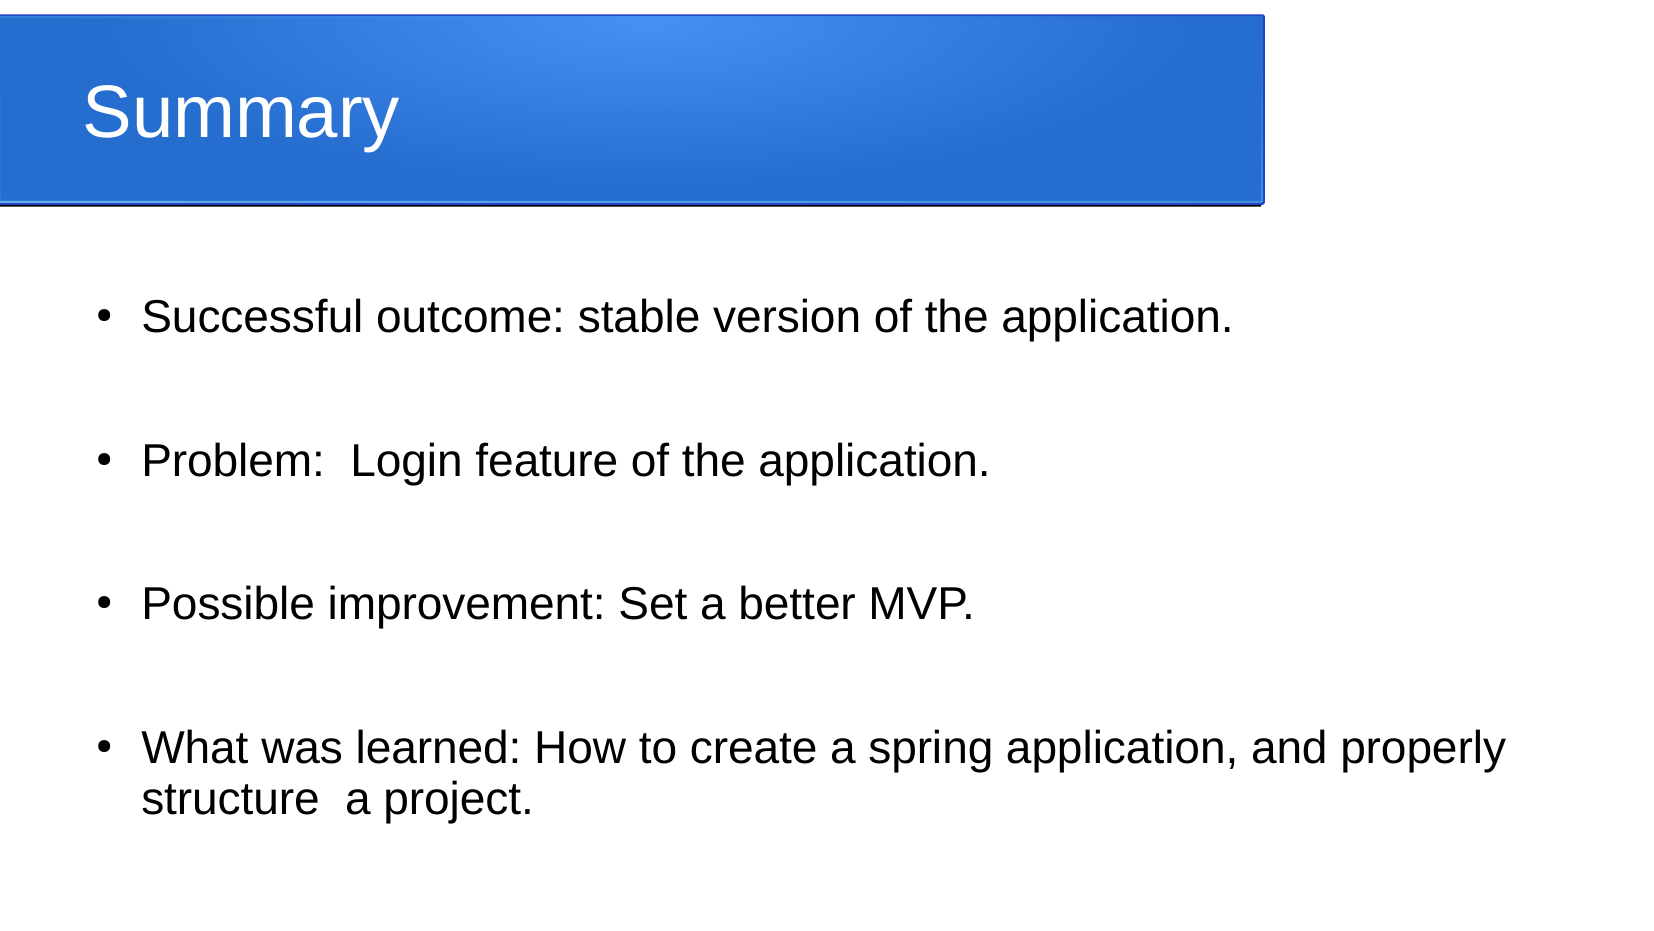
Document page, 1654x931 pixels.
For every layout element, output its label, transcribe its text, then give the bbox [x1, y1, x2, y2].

list Successful outcome: stable version of the application. Problem: Login feature of the application. Possible improvement: Set a better MVP. What was learned: How to create a spring application, and properly structure a project. [80, 290, 1570, 831]
title Summary [82, 35, 1235, 189]
